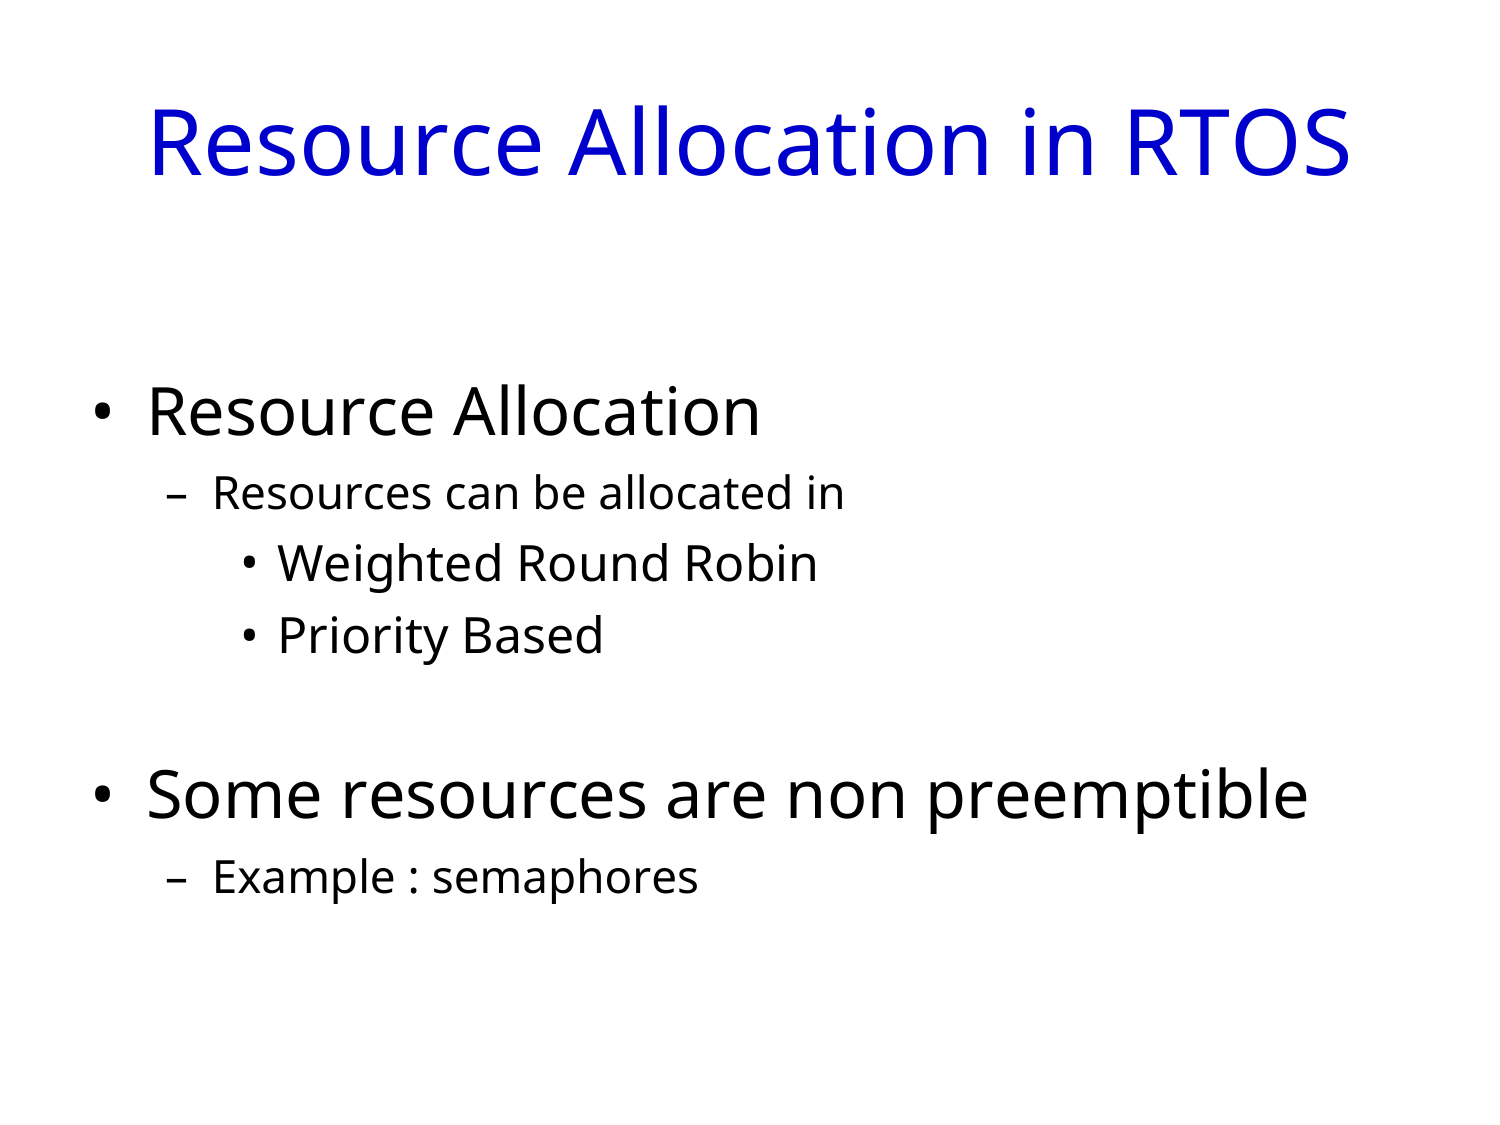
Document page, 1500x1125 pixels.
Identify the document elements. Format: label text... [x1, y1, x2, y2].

title Resource Allocation in RTOS [75, 45, 1426, 233]
list Resource Allocation Resources can be allocated in Weighted Round Robin Priority Based Some resources are non preemptible Example : semaphores [75, 262, 1426, 1005]
